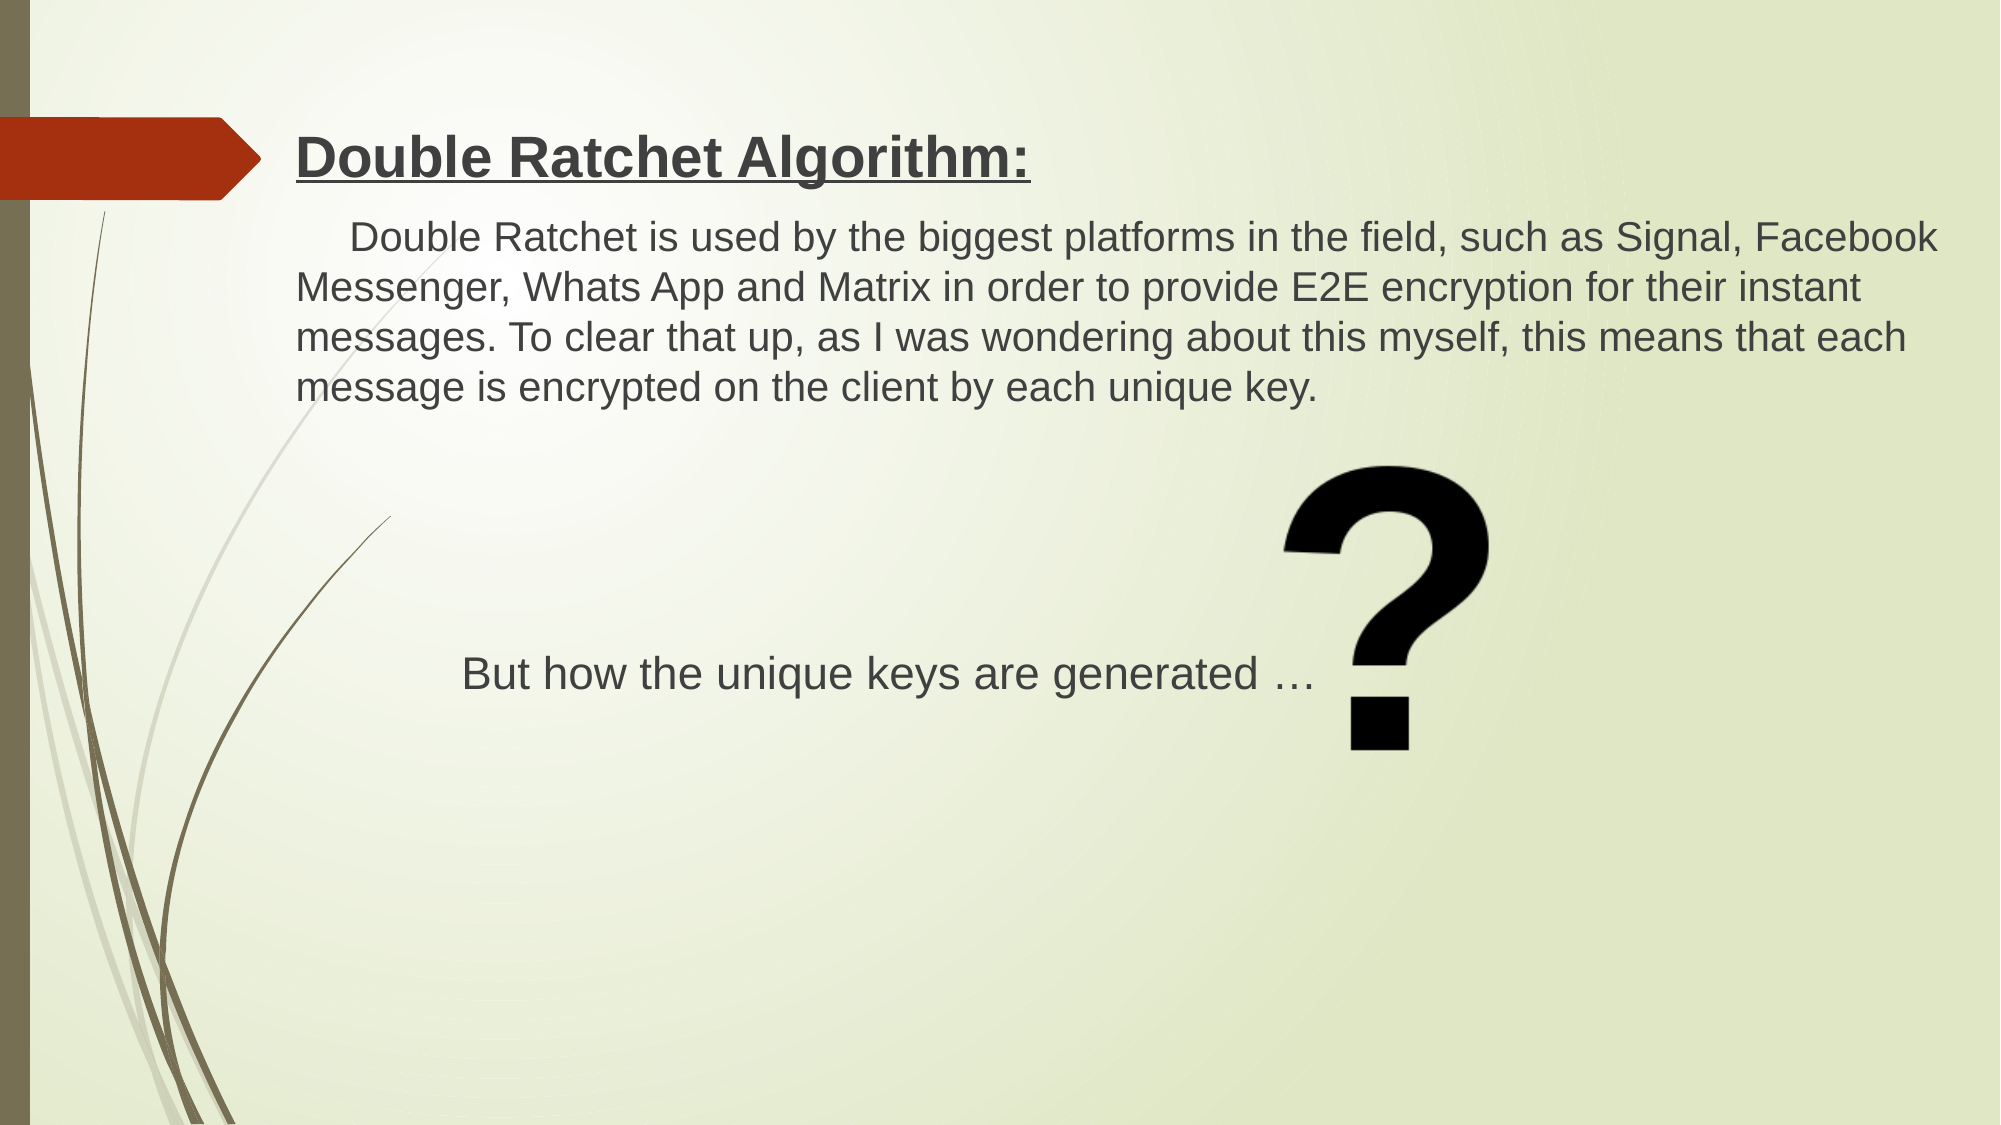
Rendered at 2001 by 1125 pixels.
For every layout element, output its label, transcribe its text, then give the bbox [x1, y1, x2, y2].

list Double Ratchet Algorithm: Double Ratchet is used by the biggest platforms in the field, such as Signal, Facebook Messenger, Whats App and Matrix in order to provide E2E encryption for their instant messages. To clear that up, as I was wondering about this myself, this means that each message is encrypted on the client by each unique key. But how the unique keys are generated … [280, 111, 1978, 881]
picture [1237, 449, 1550, 763]
